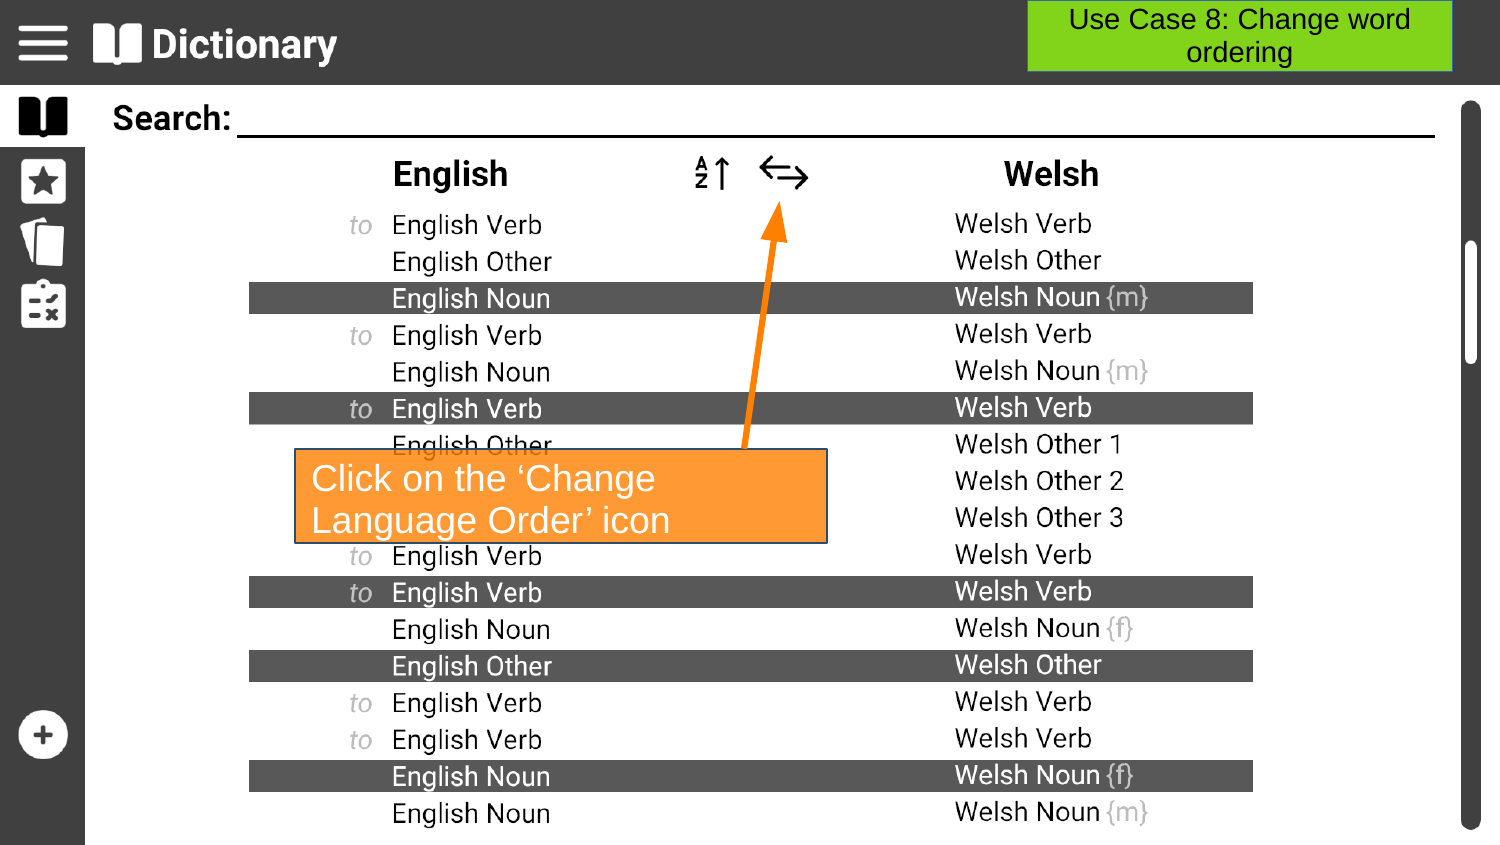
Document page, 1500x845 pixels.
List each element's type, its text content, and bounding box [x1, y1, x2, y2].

text_box Click on the ‘Change Language Order’ icon [295, 448, 828, 544]
picture [0, 0, 1500, 845]
text_box Use Case 8: Change word ordering [1027, 0, 1453, 72]
